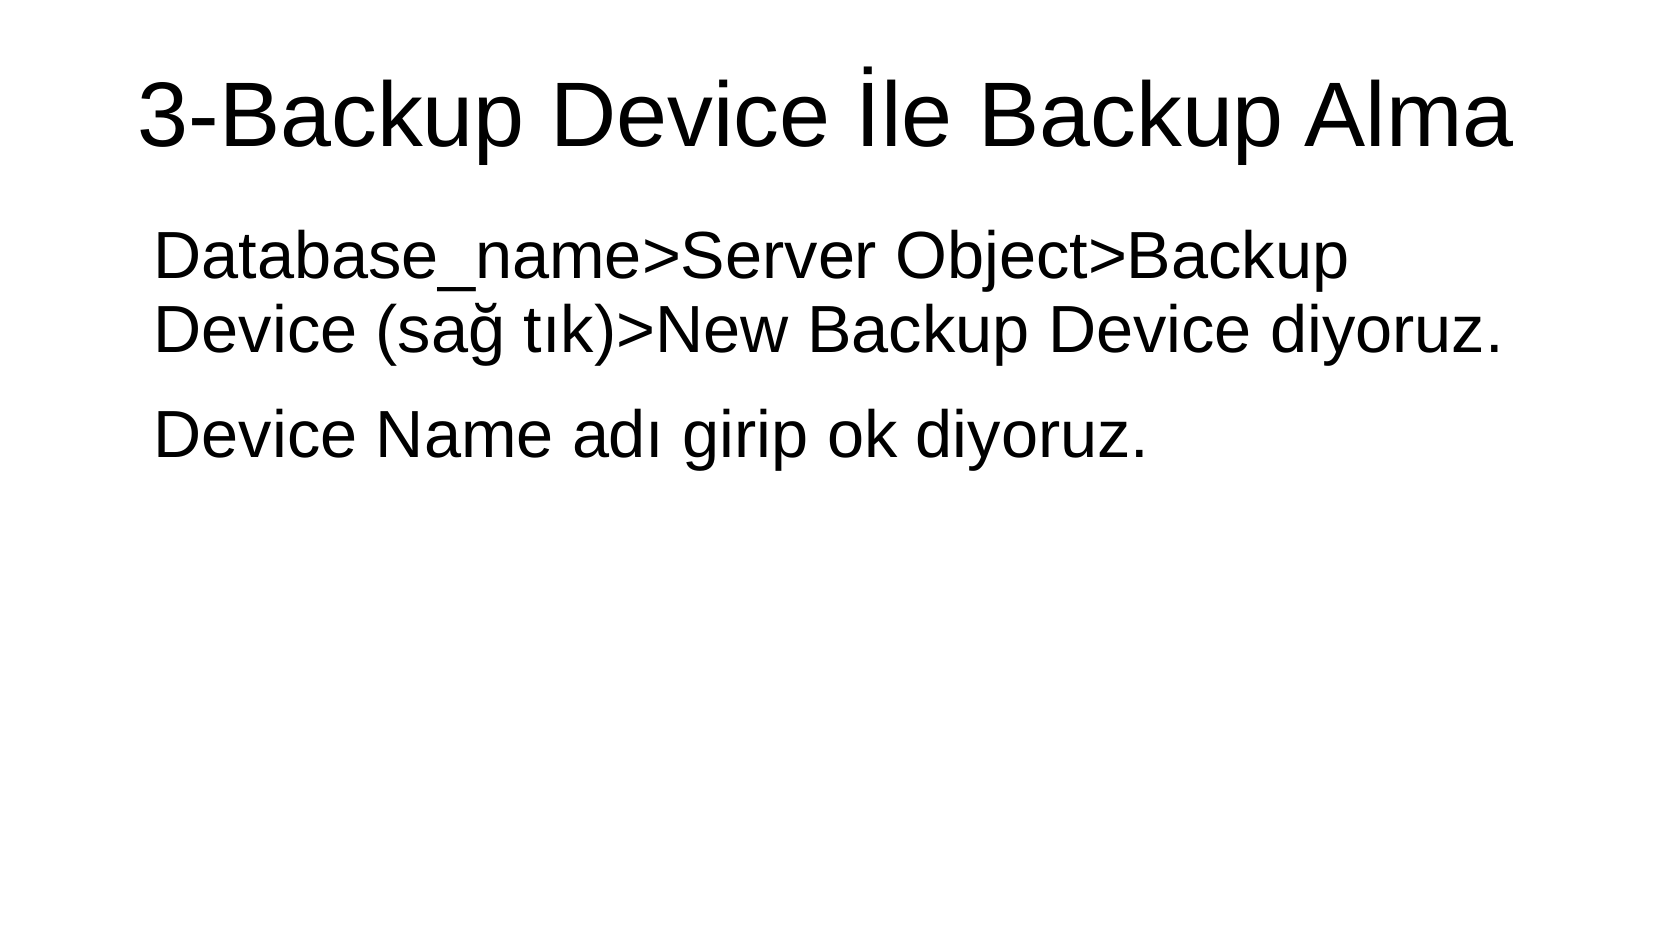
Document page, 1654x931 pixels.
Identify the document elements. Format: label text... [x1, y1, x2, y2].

title 3-Backup Device İle Backup Alma [82, 37, 1571, 193]
list Database_name>Server Object>Backup Device (sağ tık)>New Backup Device diyoruz. Device Name adı girip ok diyoruz. [82, 217, 1571, 758]
